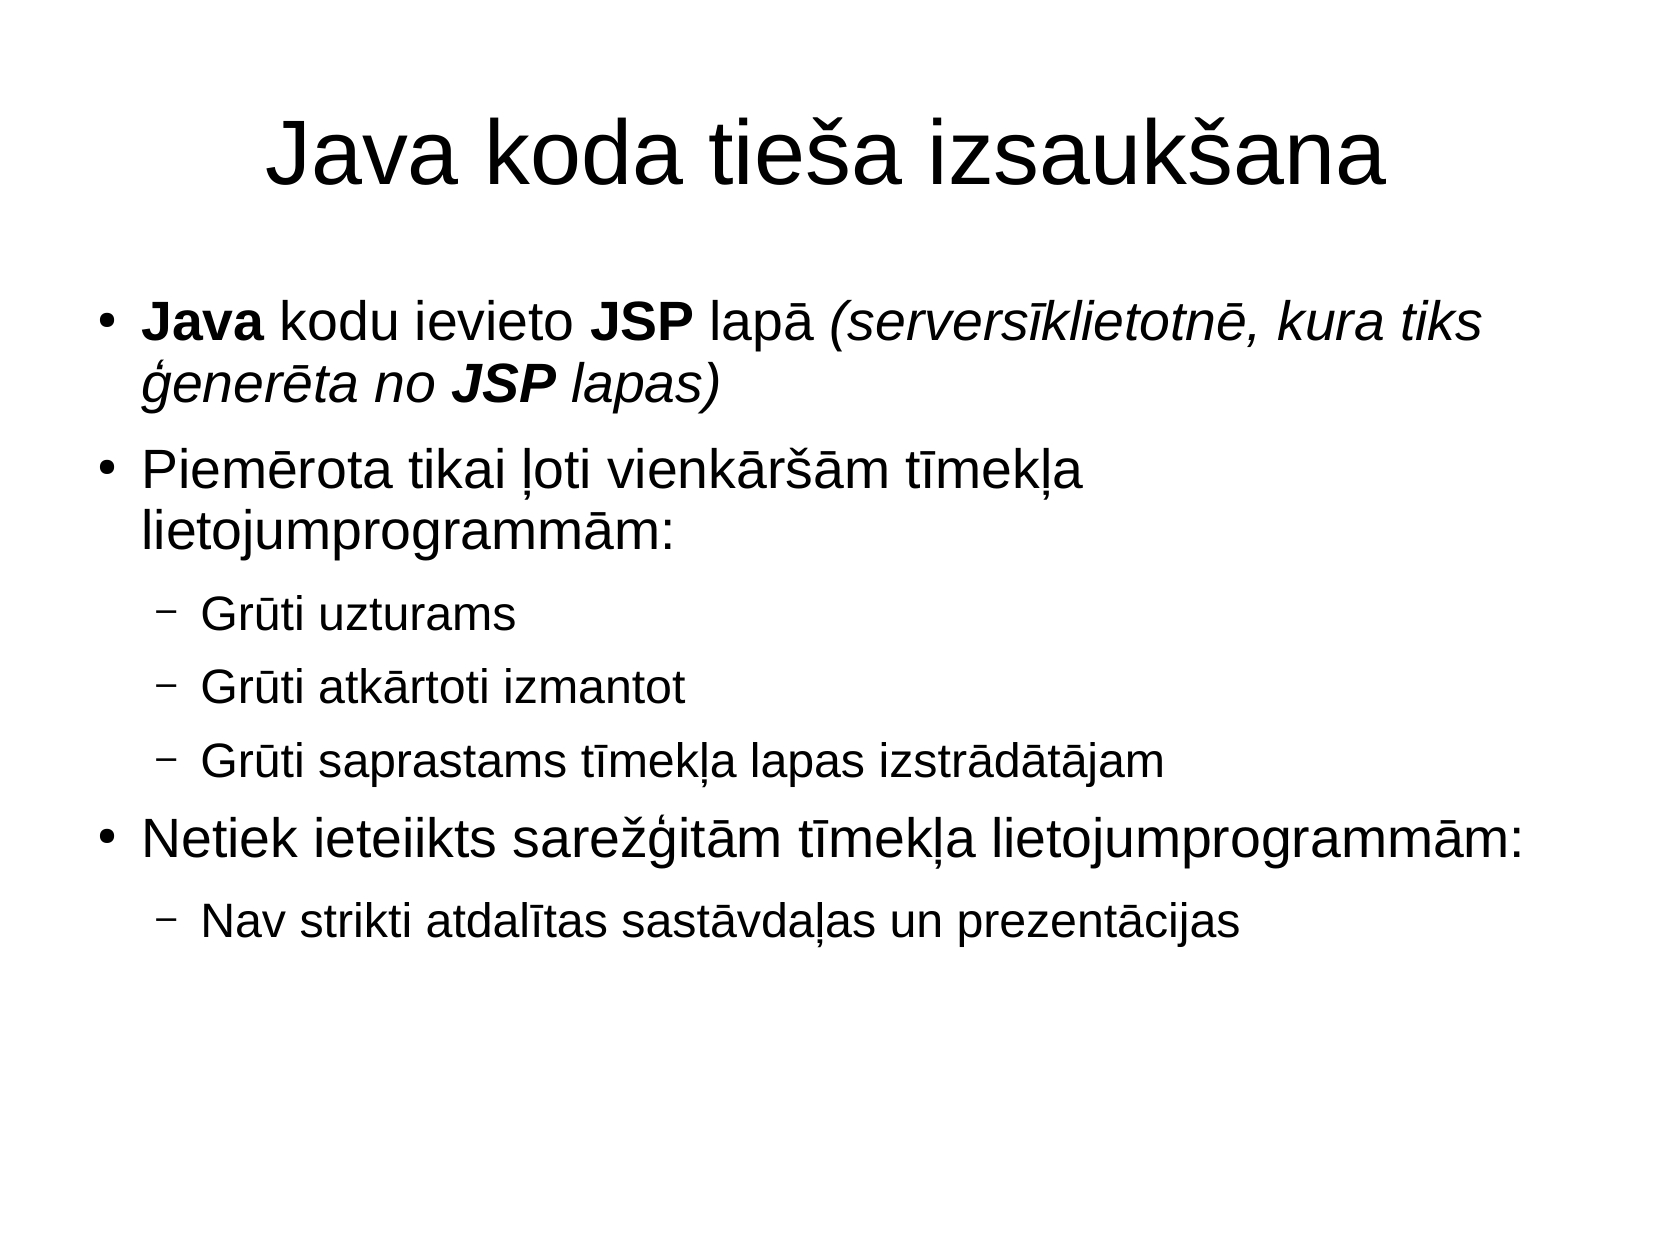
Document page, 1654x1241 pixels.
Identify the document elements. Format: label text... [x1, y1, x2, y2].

list Java kodu ievieto JSP lapā (serversīklietotnē, kura tiks ģenerēta no JSP lapas) Piemērota tikai ļoti vienkāršām tīmekļa lietojumprogrammām: Grūti uzturams Grūti atkārtoti izmantot Grūti saprastams tīmekļa lapas izstrādātājam Netiek ieteiikts sarežģitām tīmekļa lietojumprogrammām: Nav strikti atdalītas sastāvdaļas un prezentācijas [82, 290, 1538, 1010]
title Java koda tieša izsaukšana [82, 49, 1571, 257]
